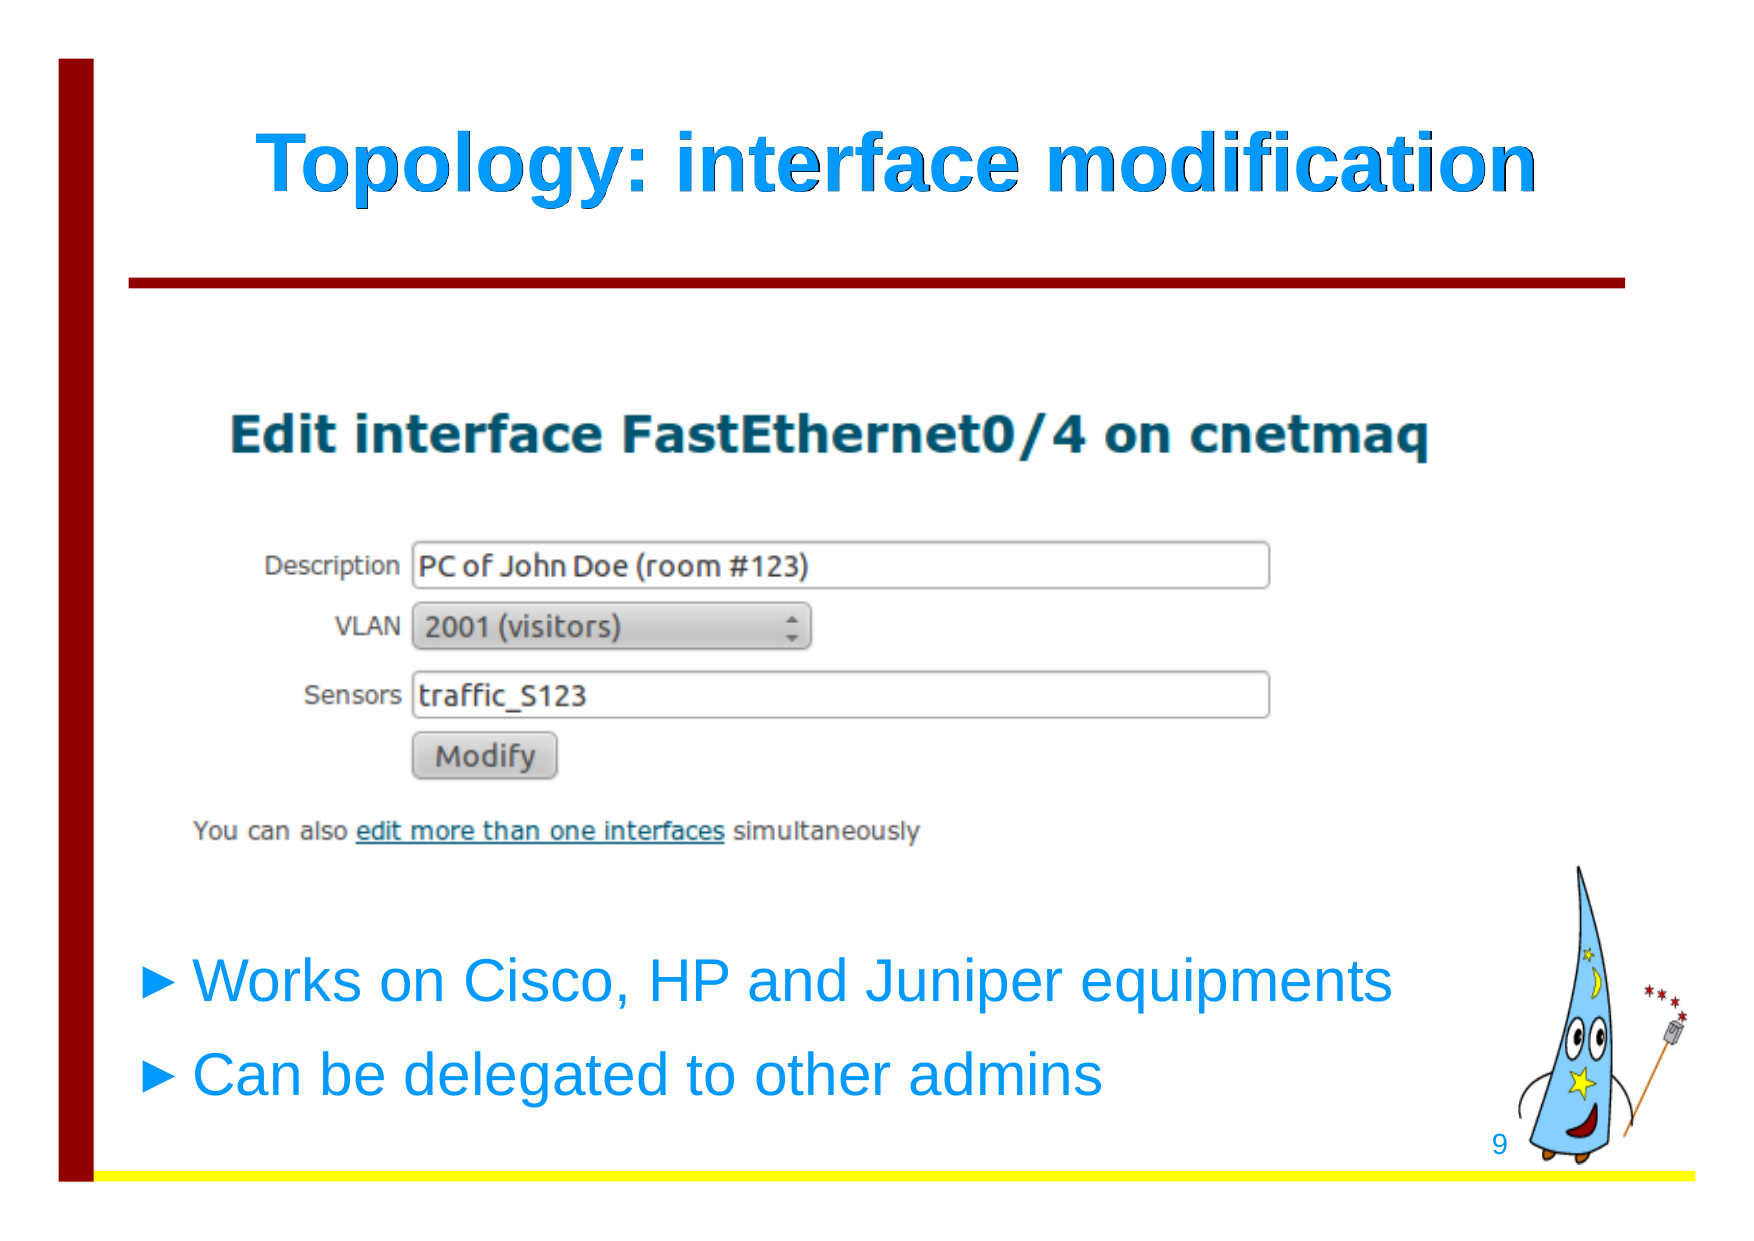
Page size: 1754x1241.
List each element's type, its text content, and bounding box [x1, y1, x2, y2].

picture [214, 378, 1448, 472]
picture [175, 504, 1275, 878]
picture [1518, 865, 1687, 1165]
list Works on Cisco, HP and Juniper equipments Can be delegated to other admins [115, 946, 1589, 1151]
title Topology: interface modification [152, 39, 1643, 287]
